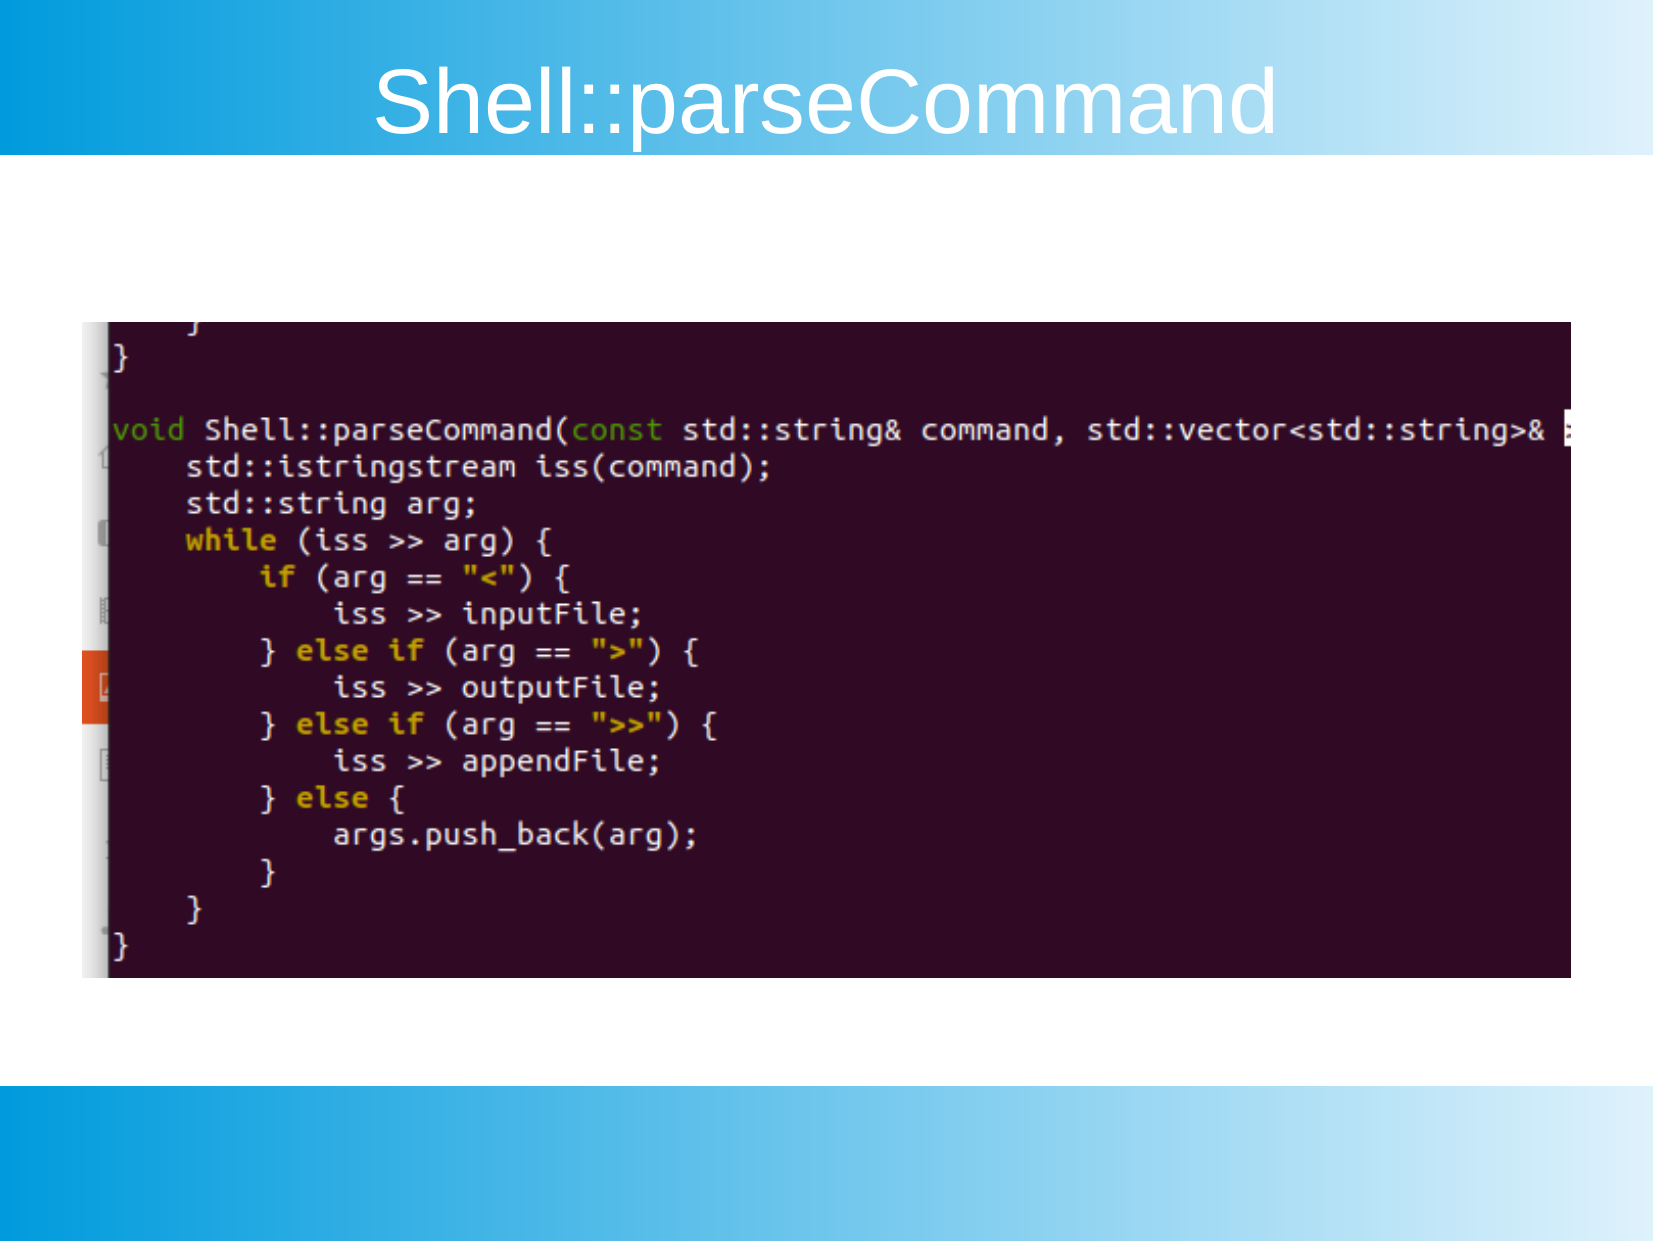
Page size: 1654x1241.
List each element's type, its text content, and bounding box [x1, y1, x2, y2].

picture [82, 322, 1571, 978]
title Shell::parseCommand [82, 49, 1571, 155]
